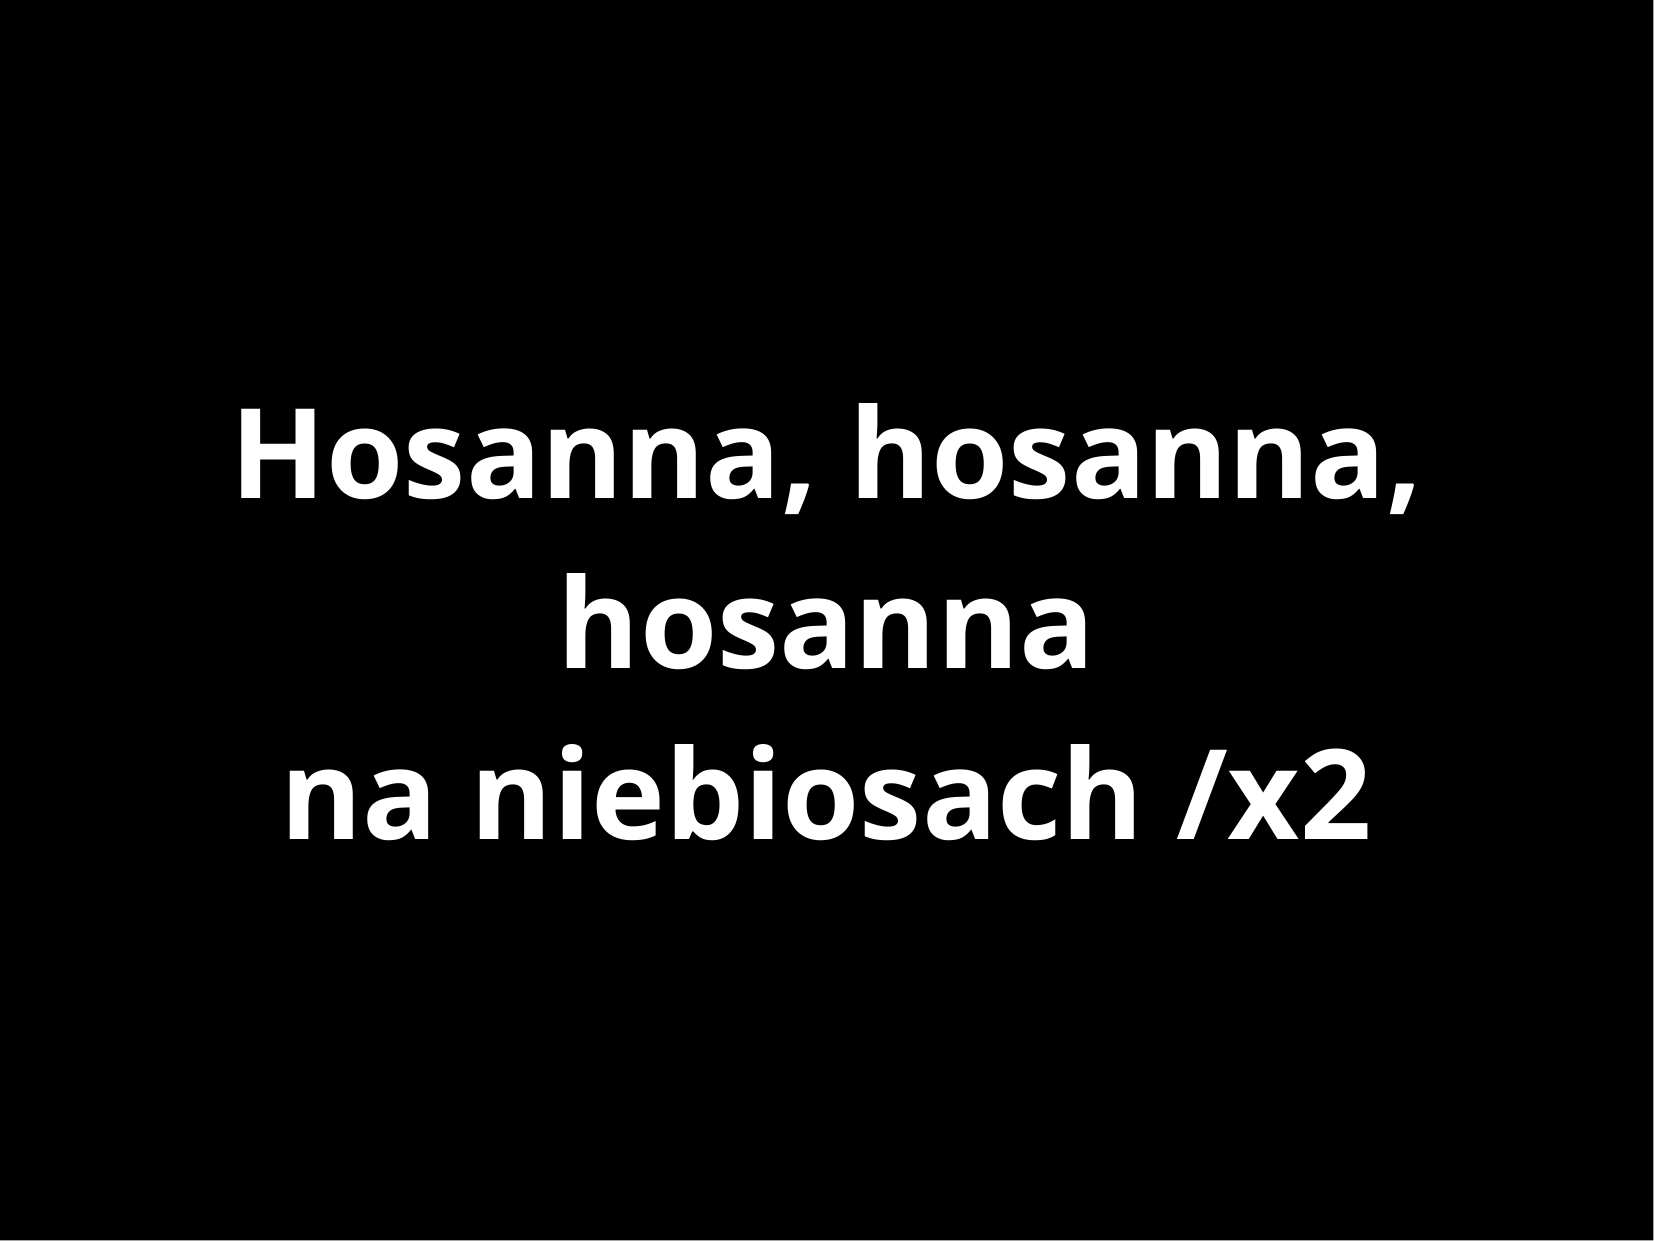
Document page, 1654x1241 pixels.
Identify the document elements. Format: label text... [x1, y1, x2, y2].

title Hosanna, hosanna, hosanna na niebiosach /x2 [0, 0, 1654, 1241]
